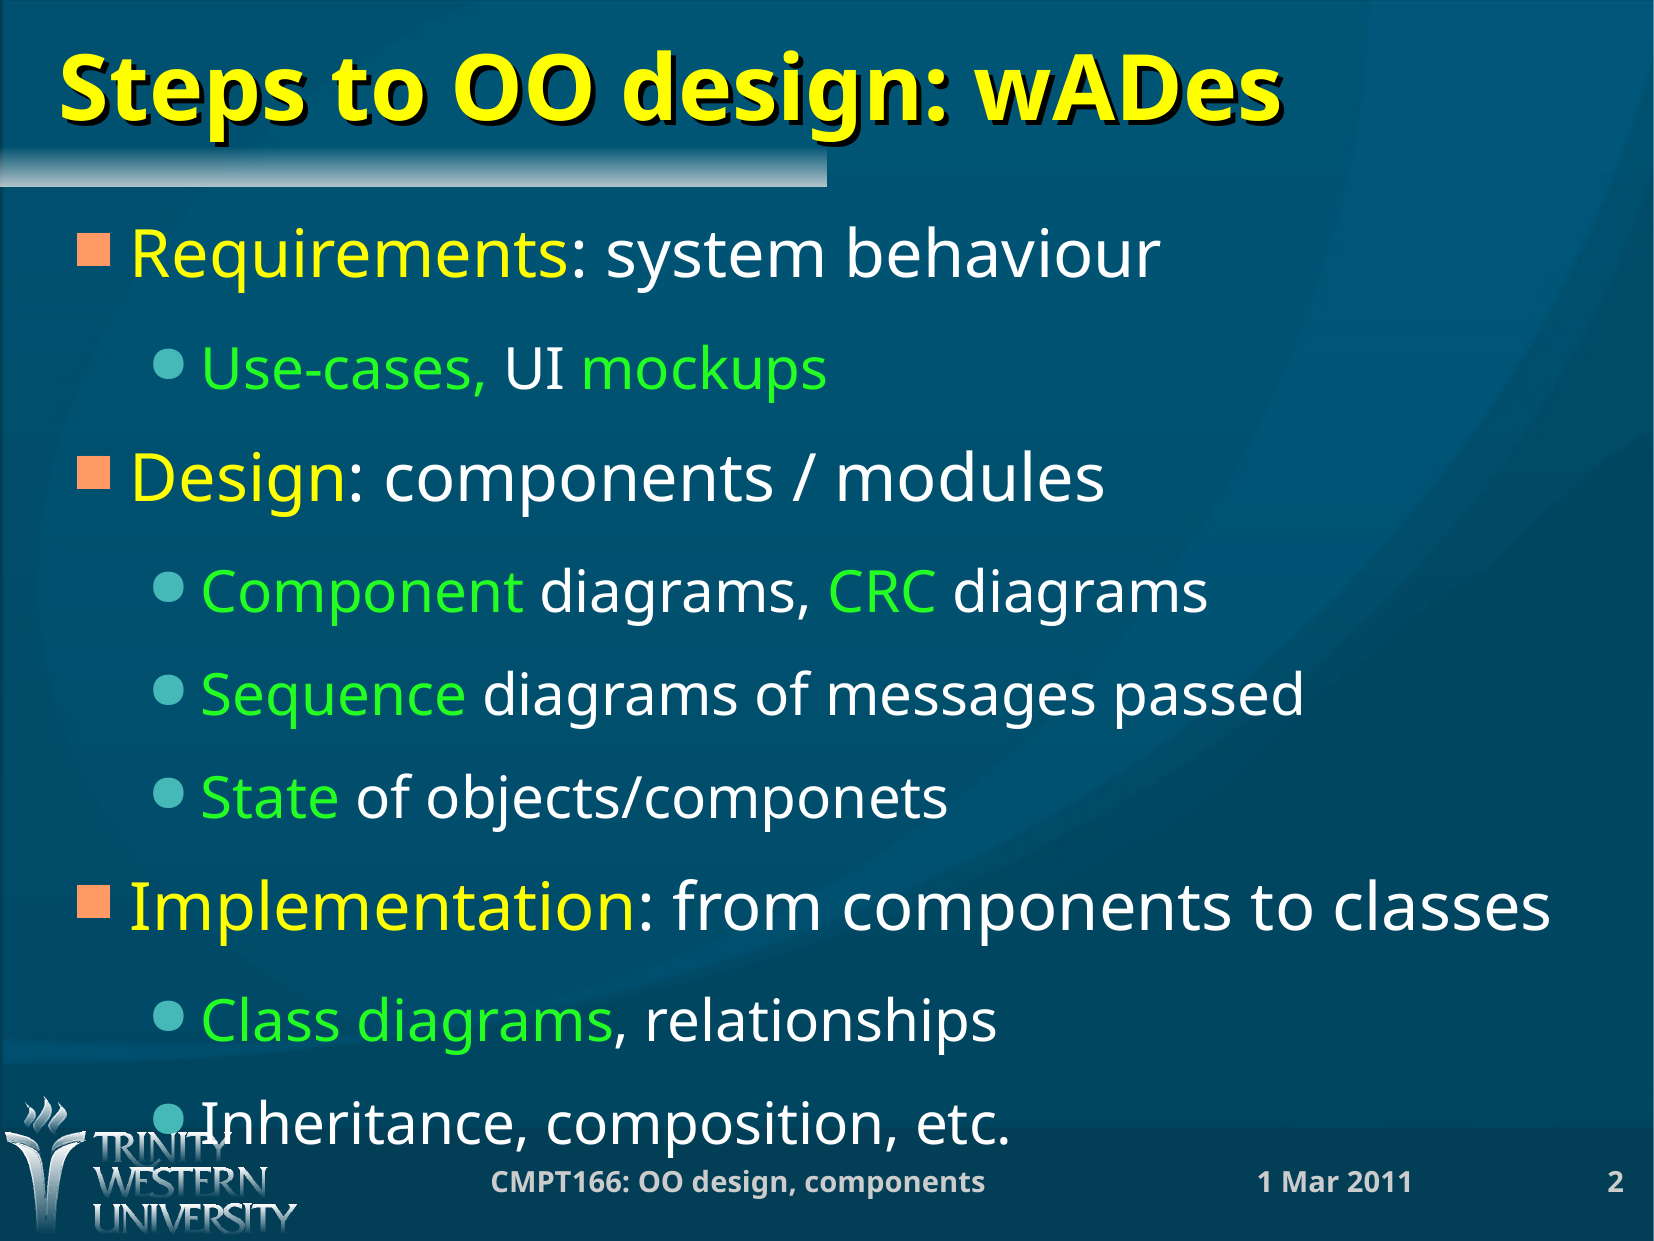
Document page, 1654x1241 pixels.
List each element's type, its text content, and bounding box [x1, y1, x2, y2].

list Requirements: system behaviour Use-cases, UI mockups Design: components / modules Component diagrams, CRC diagrams Sequence diagrams of messages passed State of objects/componets Implementation: from components to classes Class diagrams, relationships Inheritance, composition, etc. [59, 206, 1625, 1131]
list Name: … Description: … Interface to (component): ... Interface to (component): ... [0, 154, 827, 158]
picture [38, 1227, 54, 1232]
title Steps to OO design: wADes [59, 19, 1595, 148]
